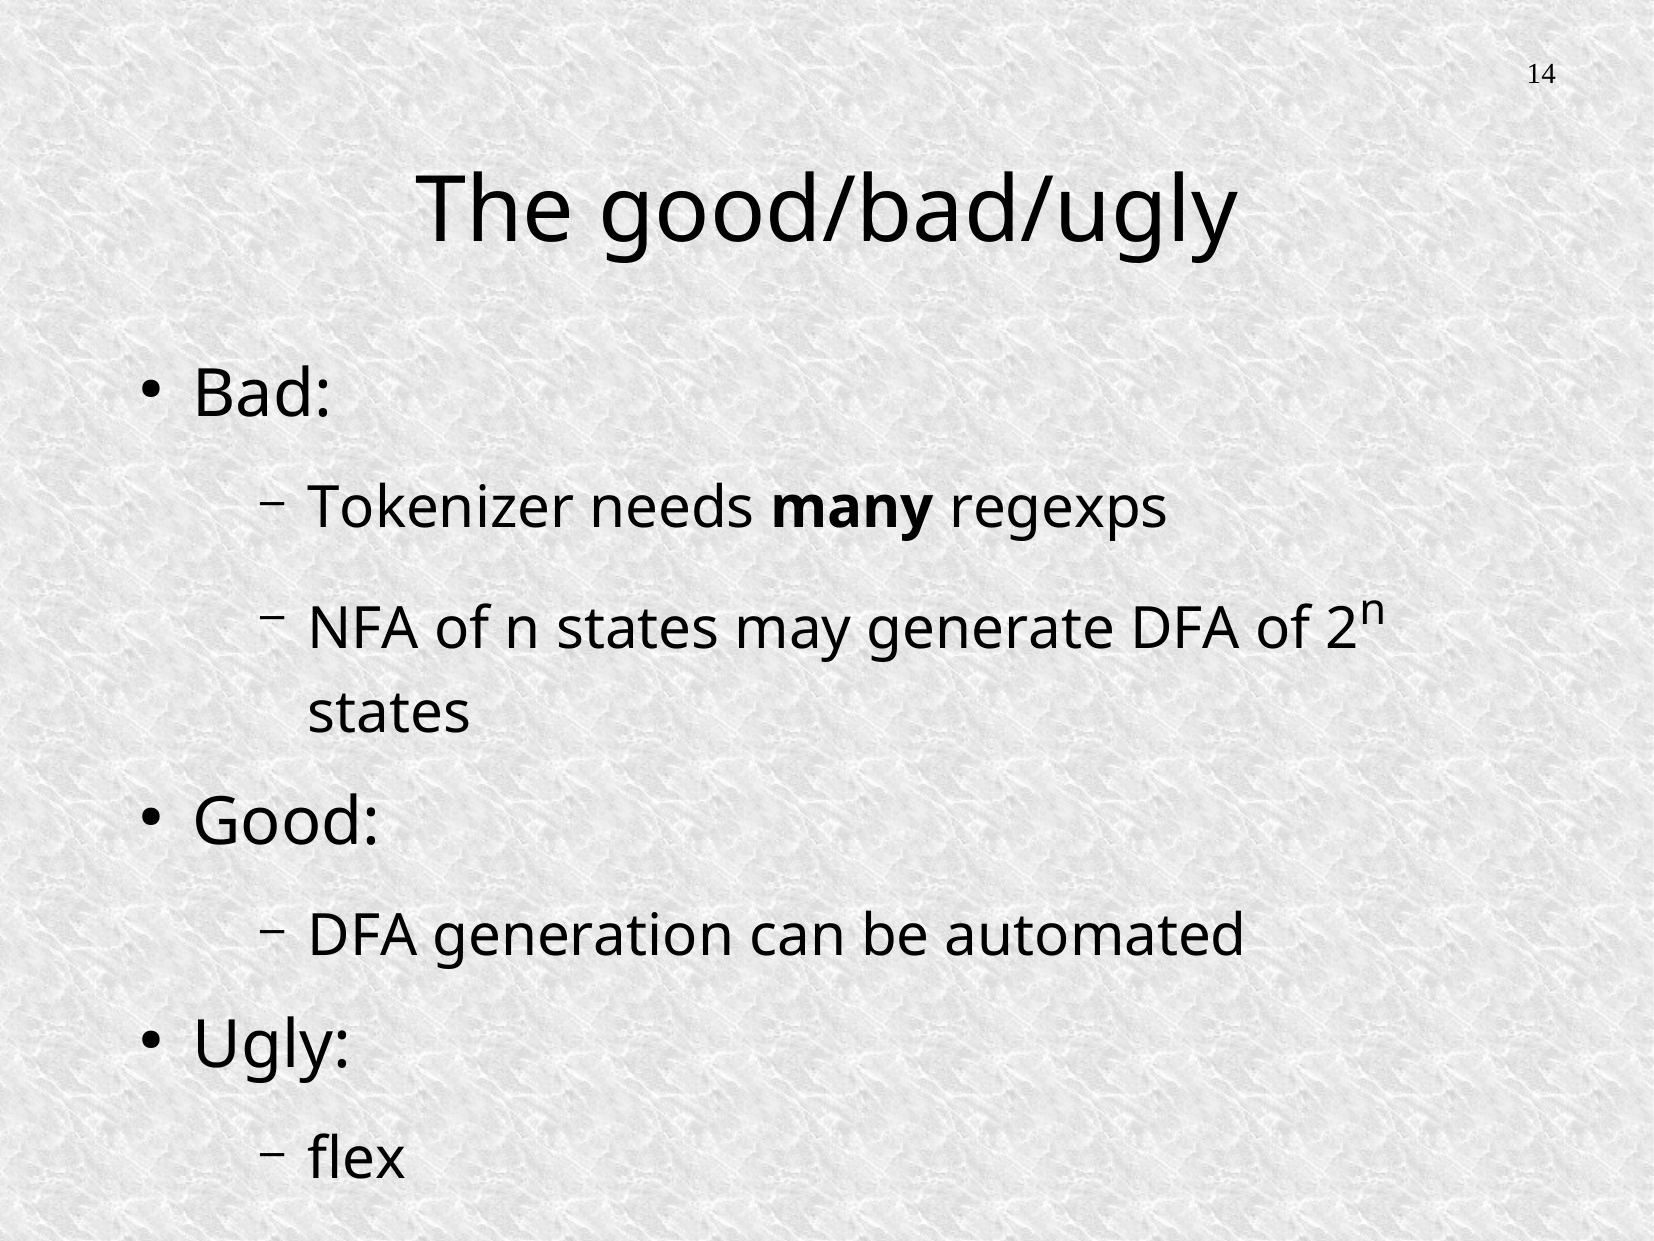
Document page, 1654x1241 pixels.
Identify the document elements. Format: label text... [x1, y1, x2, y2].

picture [0, 0, 1654, 1241]
title The good/bad/ugly [121, 102, 1534, 310]
list Bad: Tokenizer needs many regexps NFA of n states may generate DFA of 2n states Good: DFA generation can be automated Ugly: flex [121, 344, 1534, 1127]
